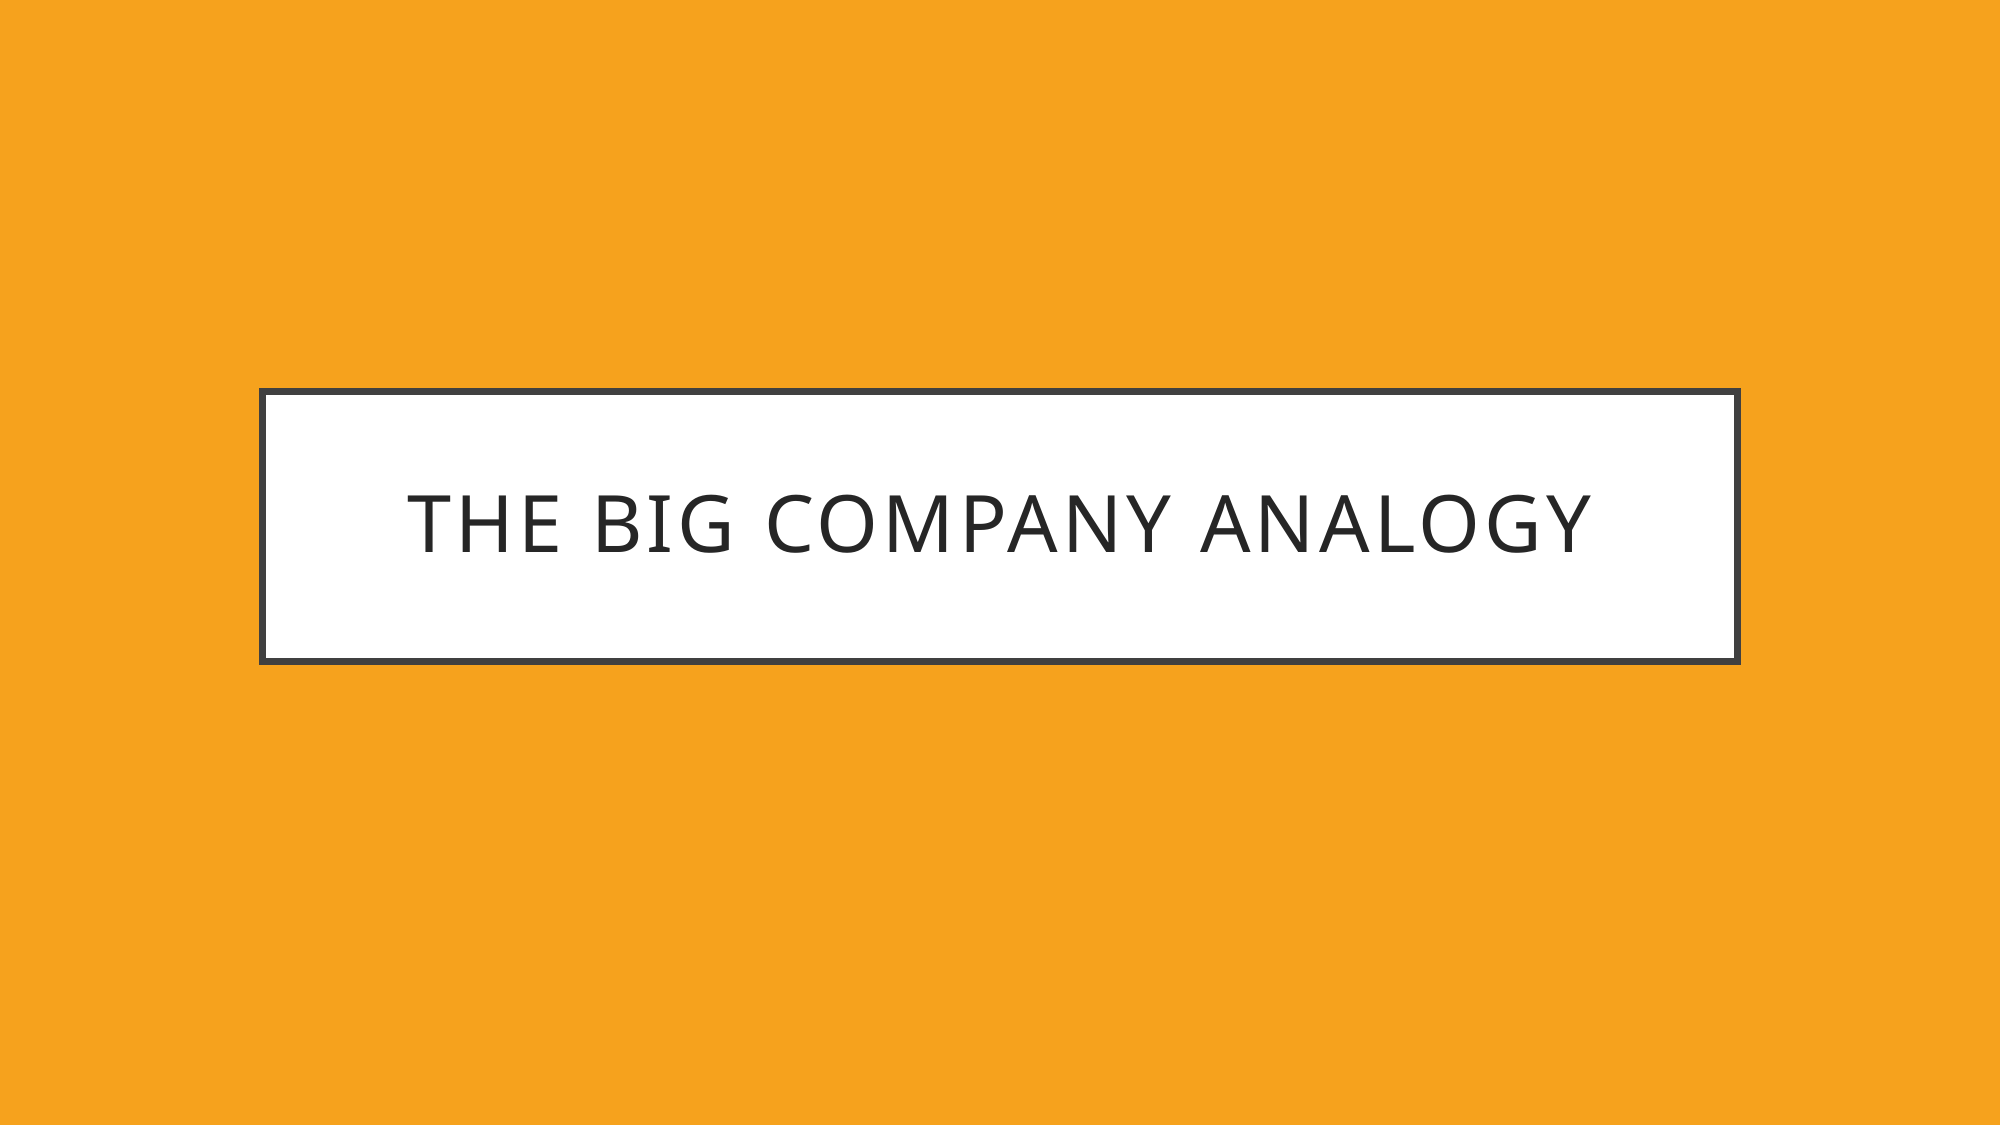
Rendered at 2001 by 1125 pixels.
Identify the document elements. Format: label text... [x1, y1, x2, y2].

title The big company analogy [262, 391, 1738, 662]
